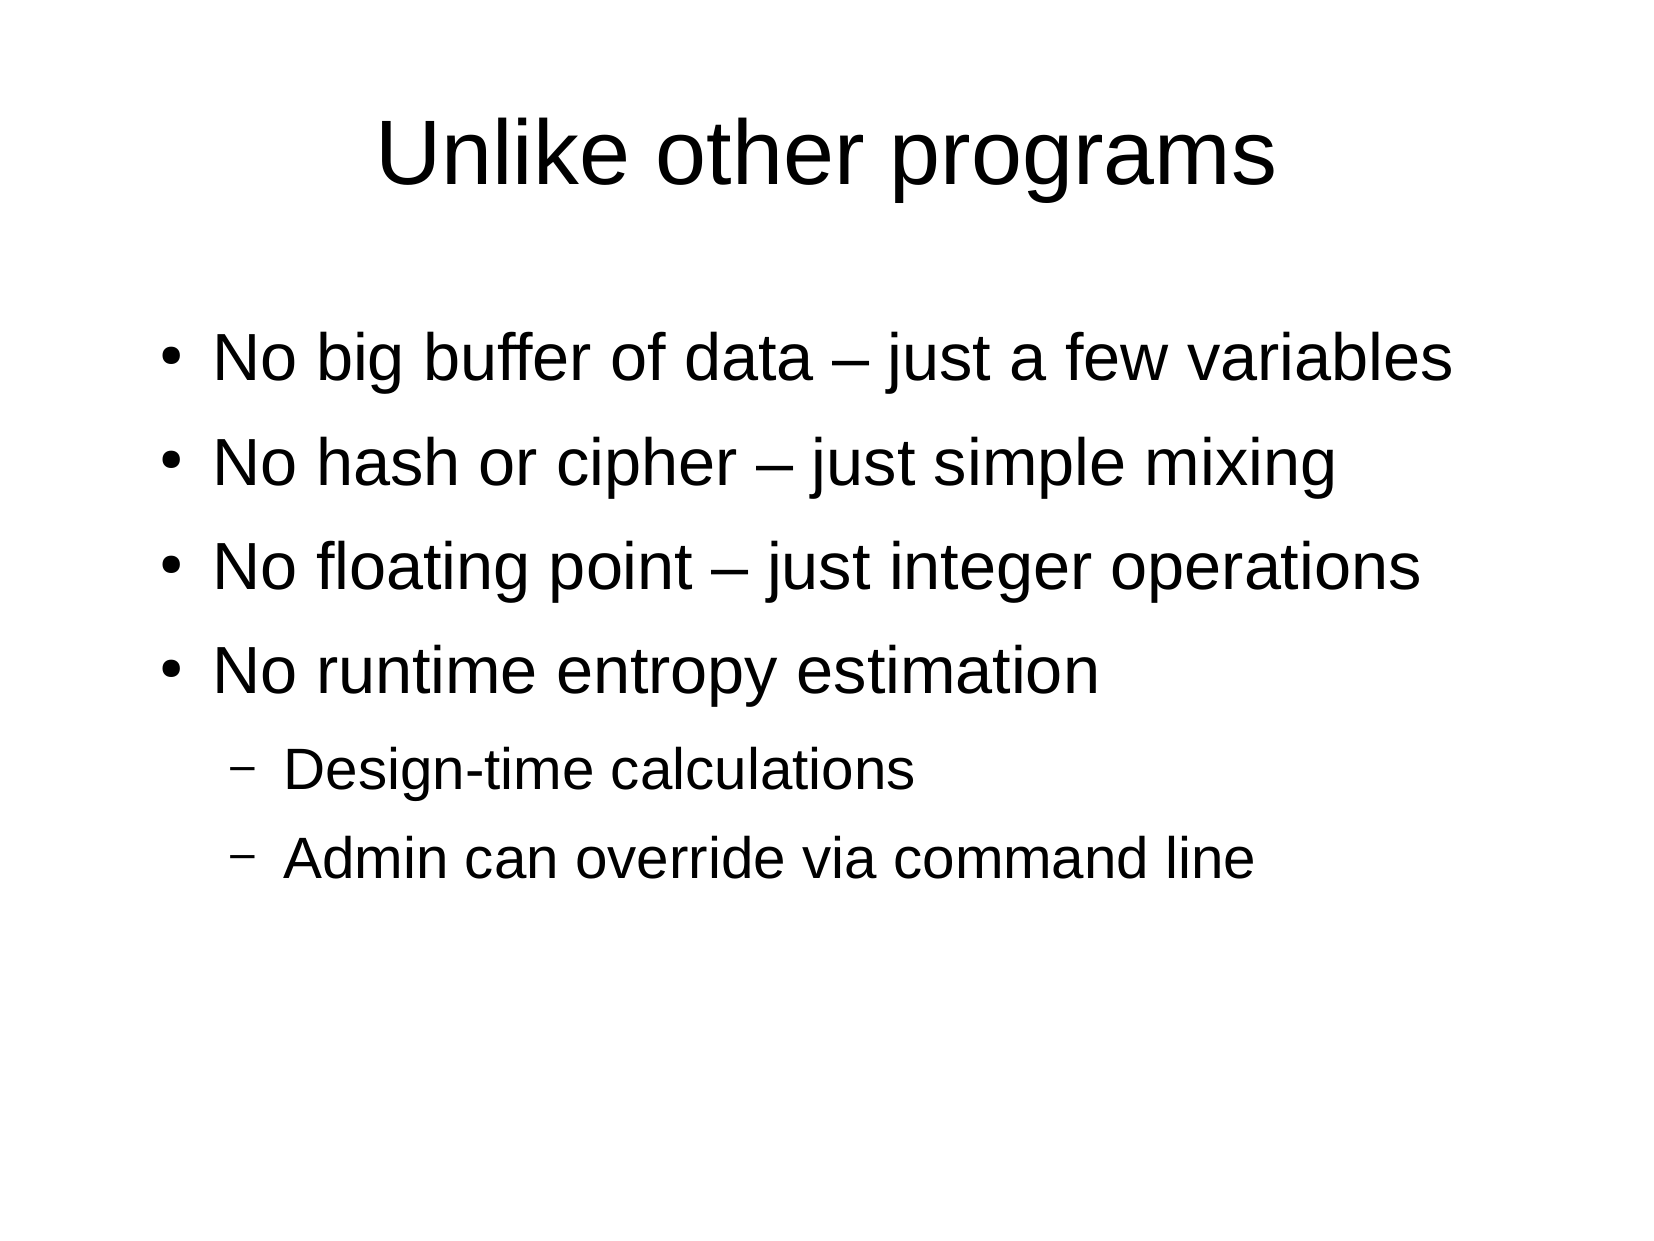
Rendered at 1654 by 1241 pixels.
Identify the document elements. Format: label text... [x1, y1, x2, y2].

title Unlike other programs [82, 49, 1571, 257]
list No big buffer of data – just a few variables No hash or cipher – just simple mixing No floating point – just integer operations No runtime entropy estimation Design-time calculations Admin can override via command line [141, 320, 1630, 1040]
